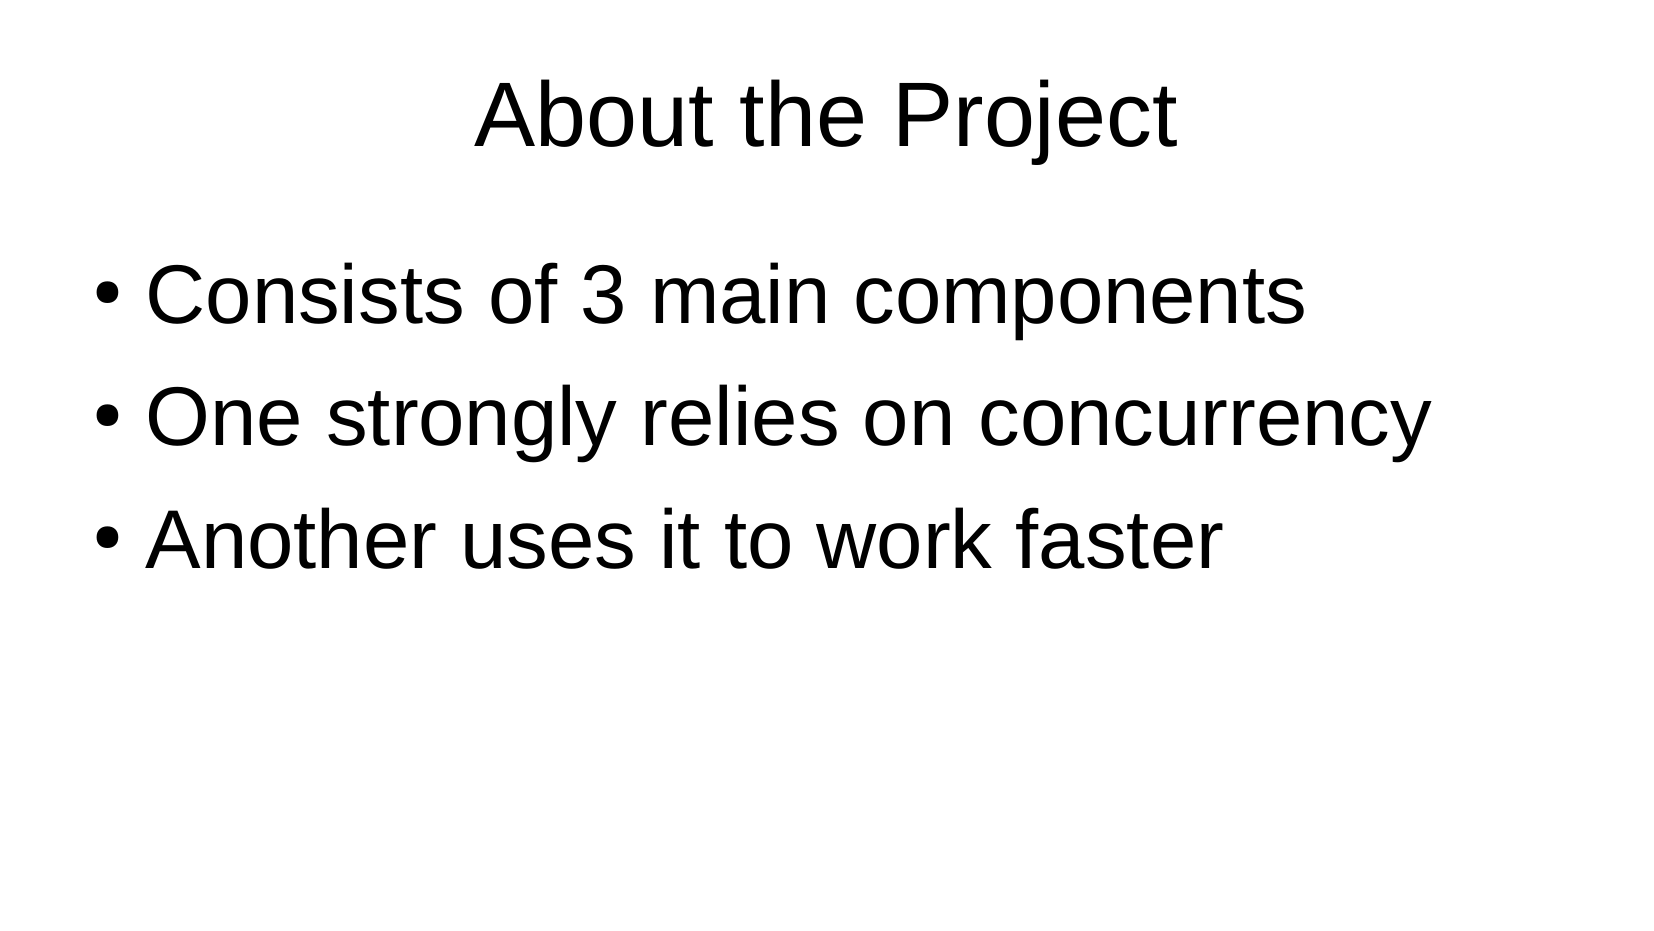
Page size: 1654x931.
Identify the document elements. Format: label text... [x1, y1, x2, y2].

title About the Project [82, 37, 1571, 193]
list Consists of 3 main components One strongly relies on concurrency Another uses it to work faster [75, 248, 1613, 788]
